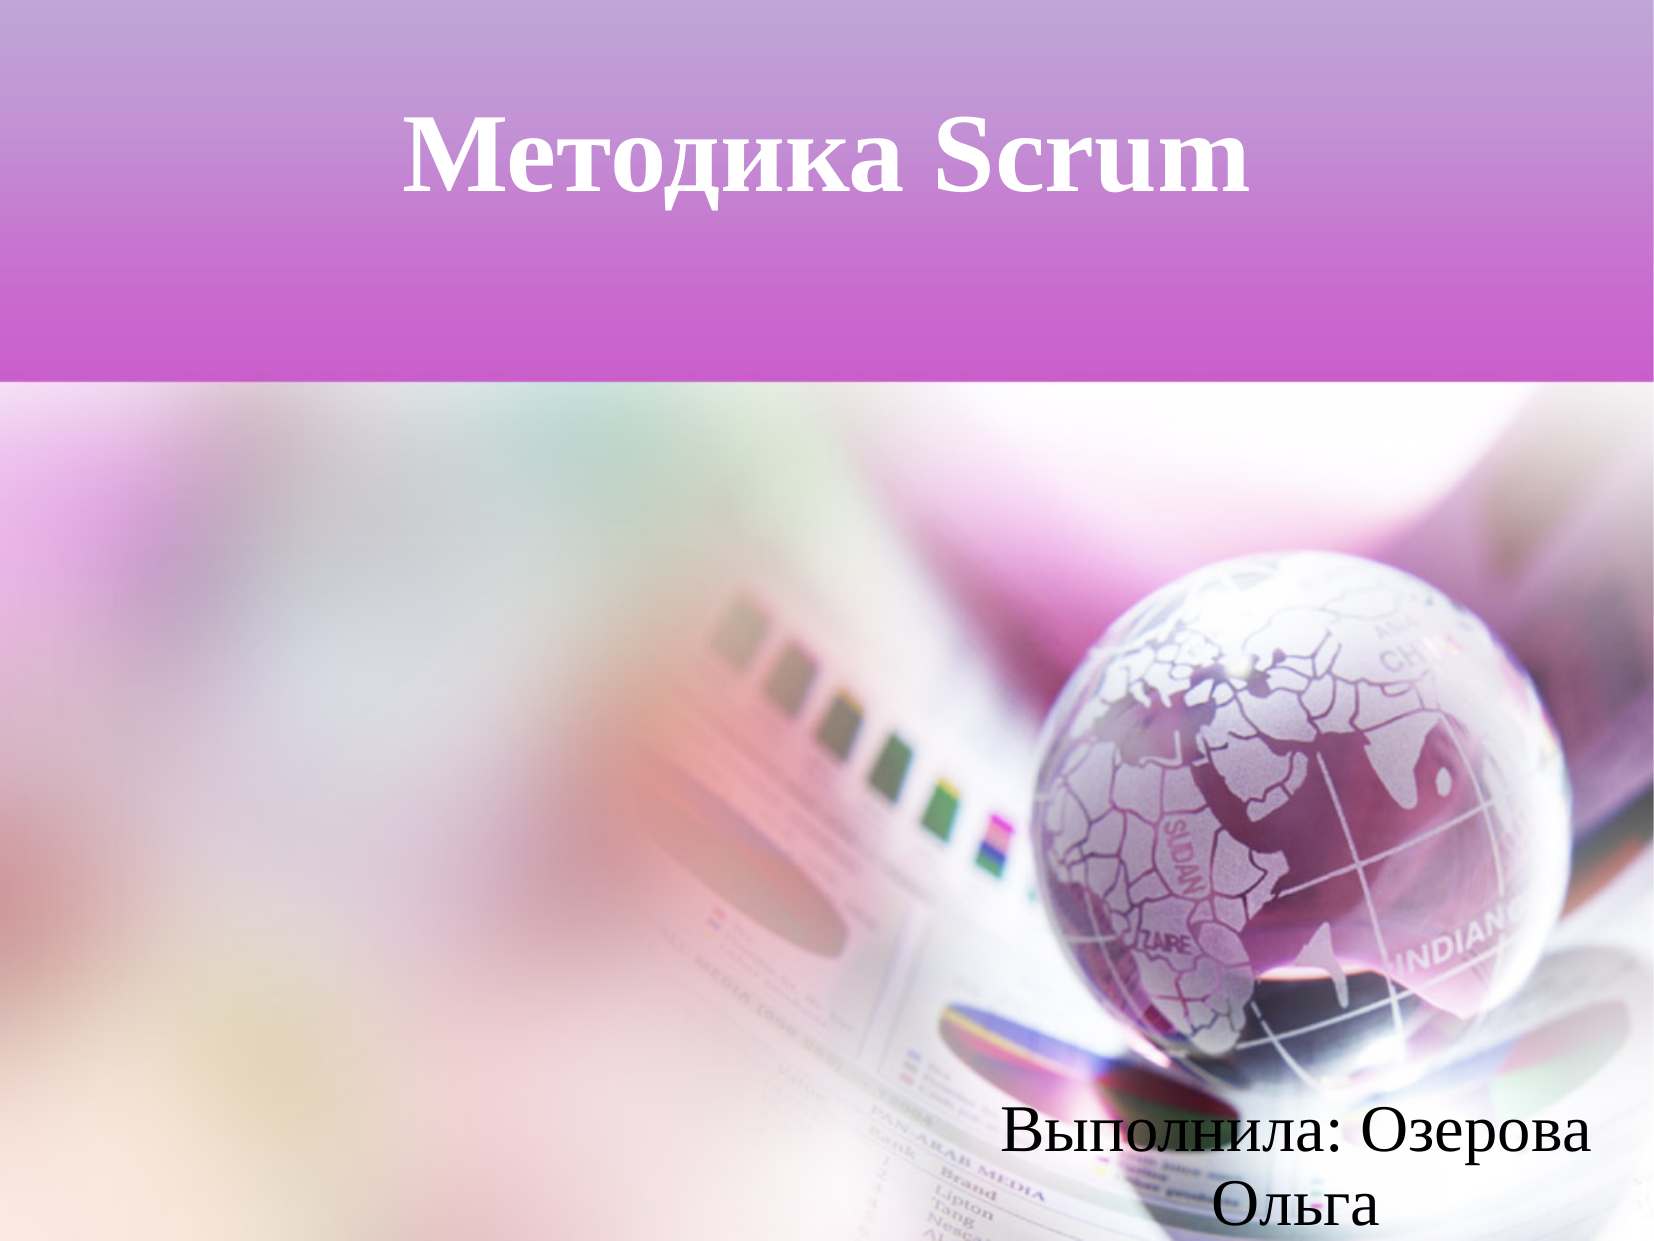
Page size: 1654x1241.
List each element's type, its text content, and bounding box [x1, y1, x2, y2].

subtitle Выполнила: Озерова Ольга [939, 1091, 1654, 1241]
title Методика Scrum [82, 49, 1571, 257]
picture [0, 0, 1654, 1241]
